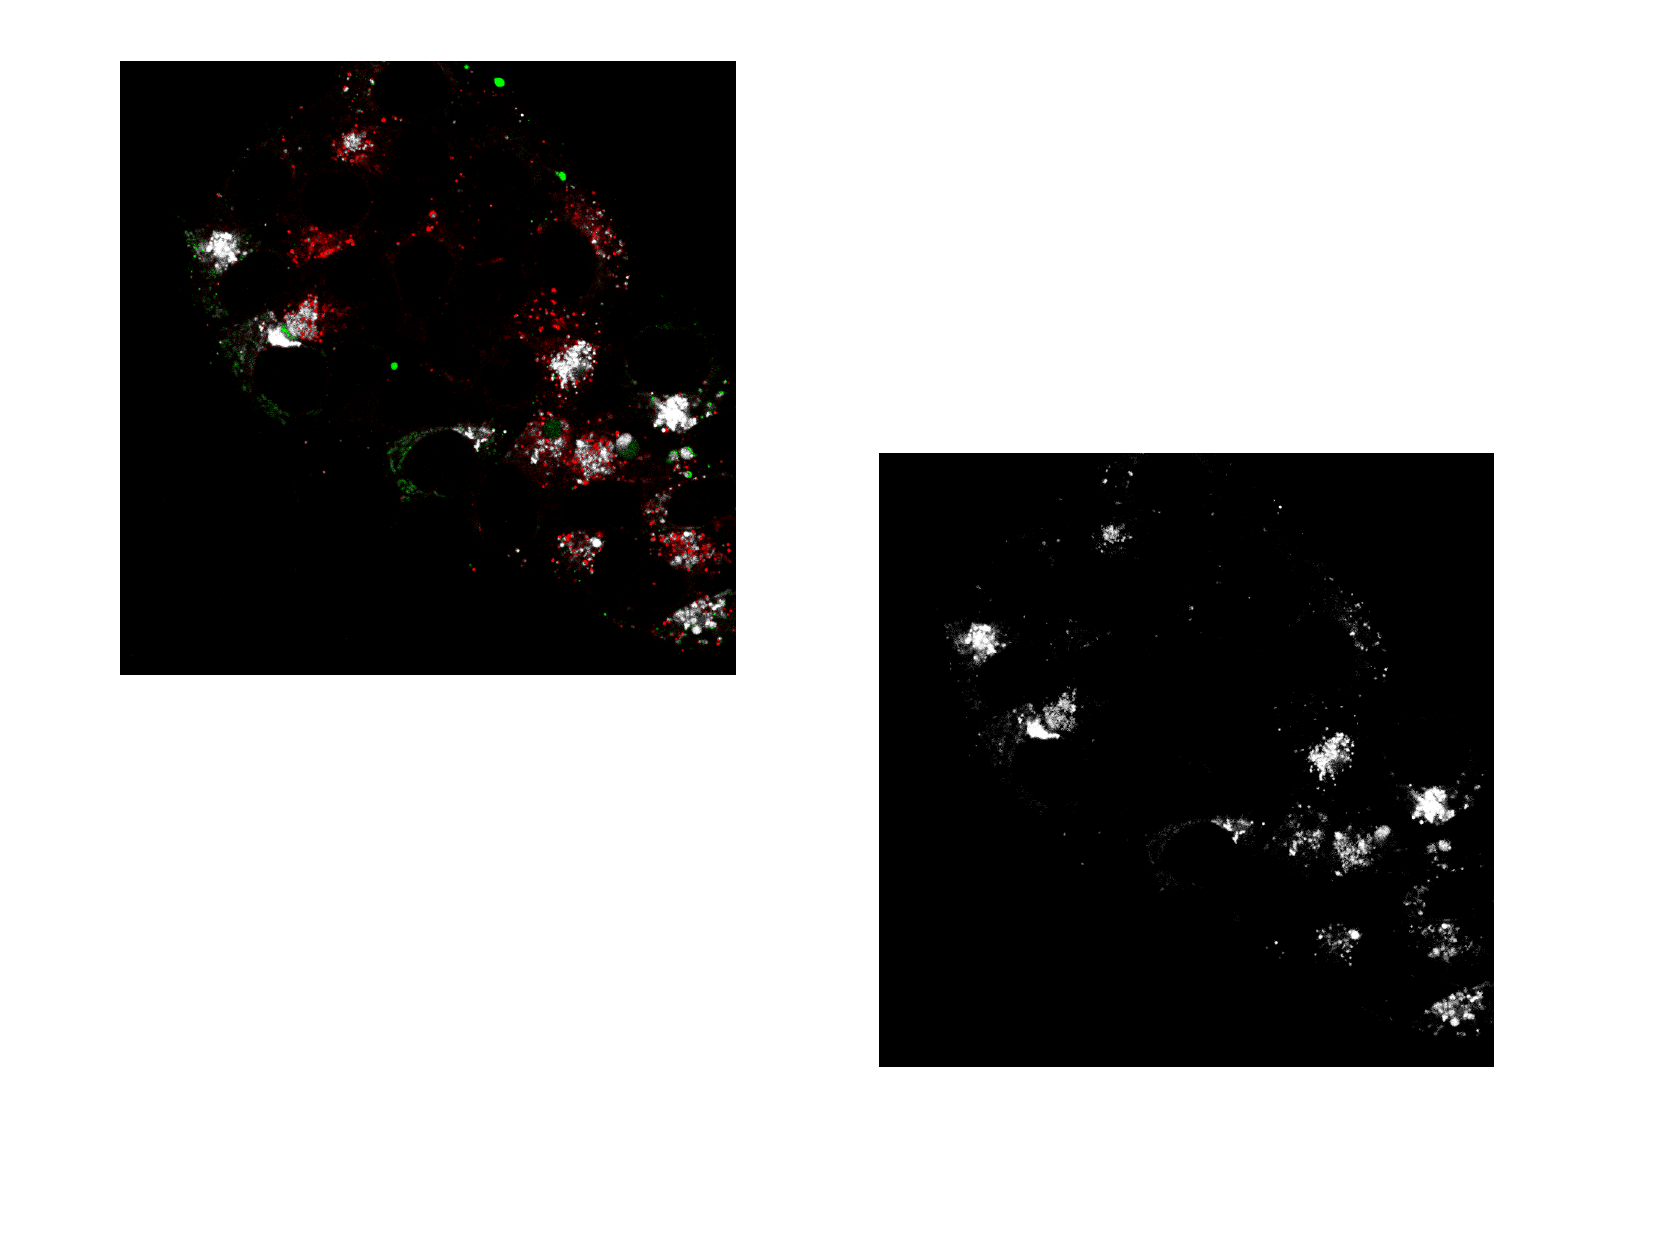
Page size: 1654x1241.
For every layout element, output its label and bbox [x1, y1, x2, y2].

picture [879, 453, 1494, 1067]
picture [120, 61, 736, 676]
